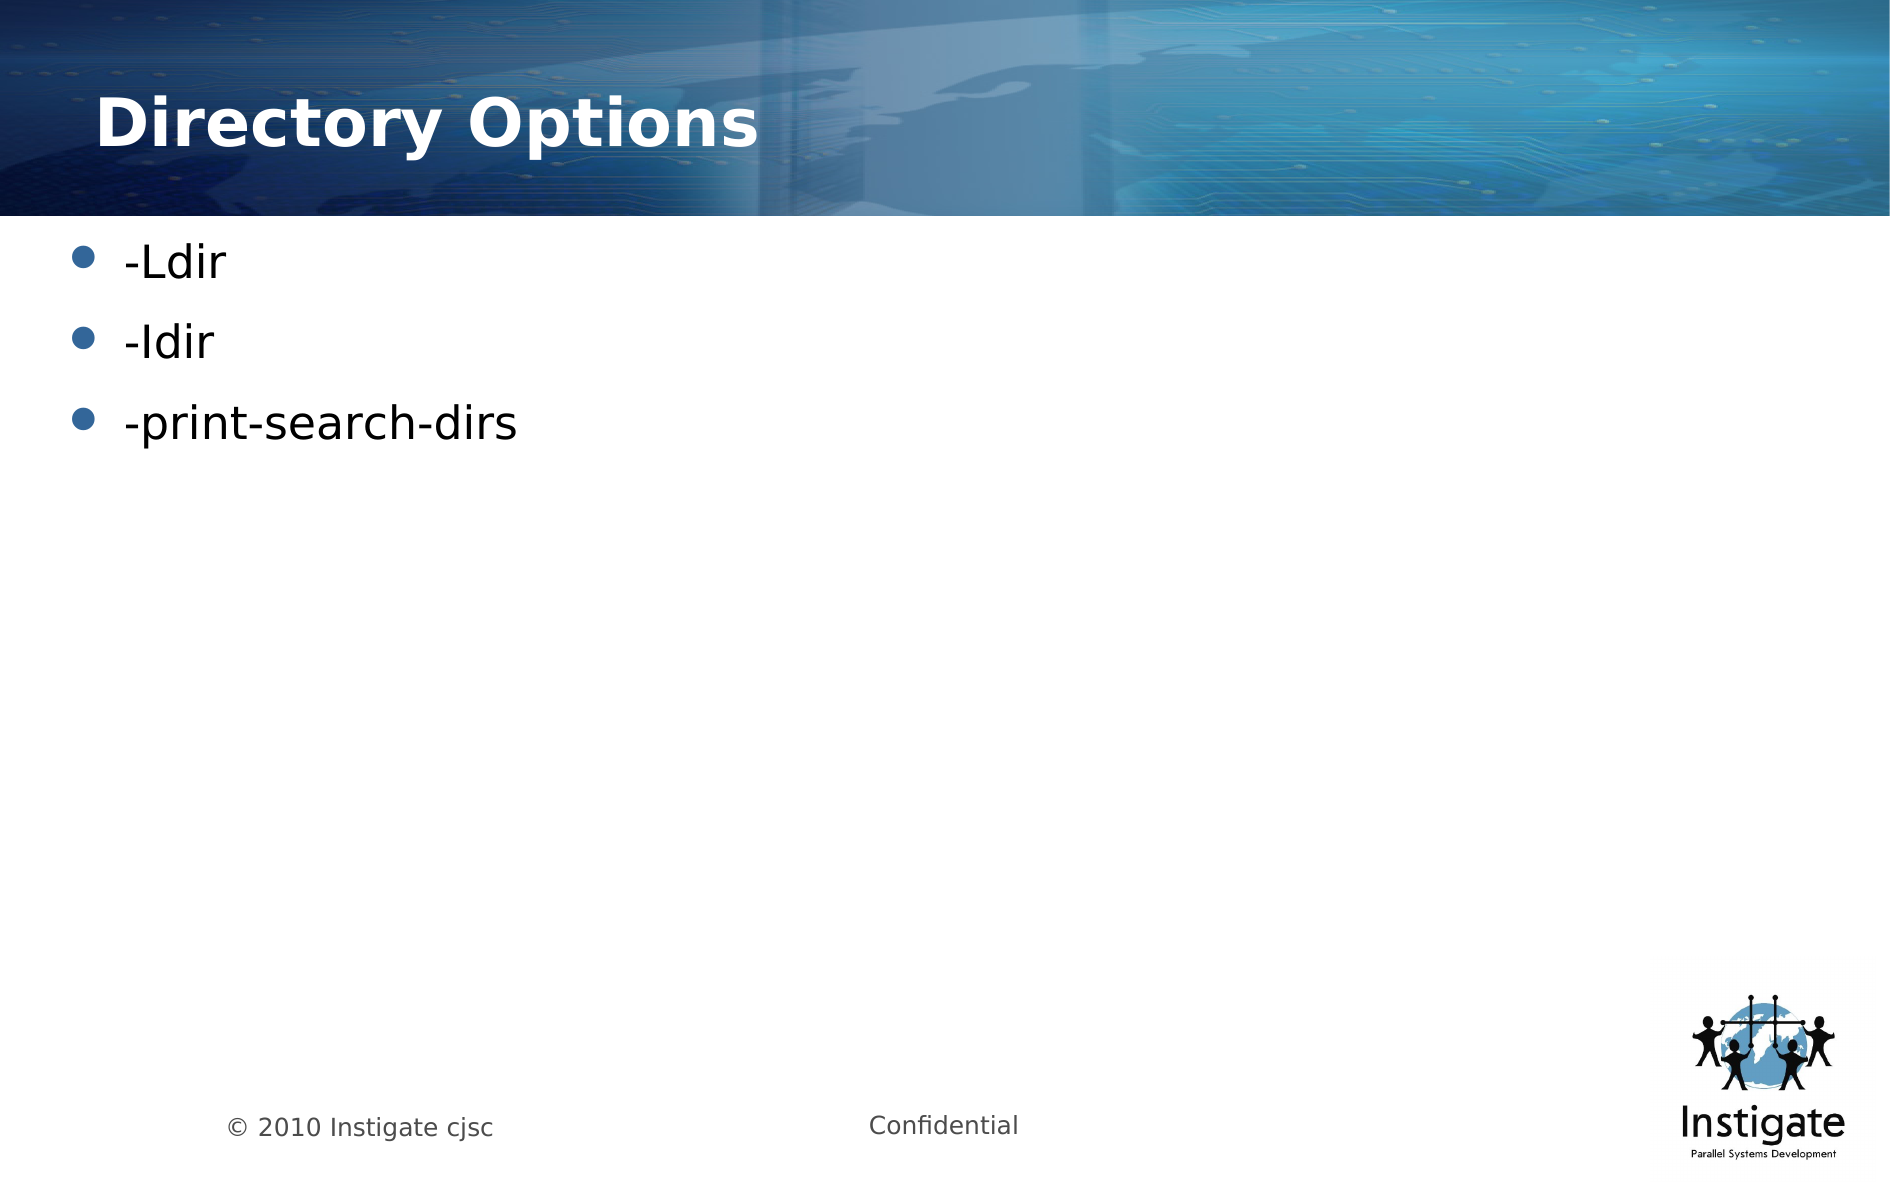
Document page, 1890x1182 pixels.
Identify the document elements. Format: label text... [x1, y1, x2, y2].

picture [1650, 956, 1876, 1182]
picture [0, 0, 1890, 216]
list -Ldir -Idir -print-search-dirs [65, 225, 1838, 990]
title Directory Options [94, 54, 1793, 210]
